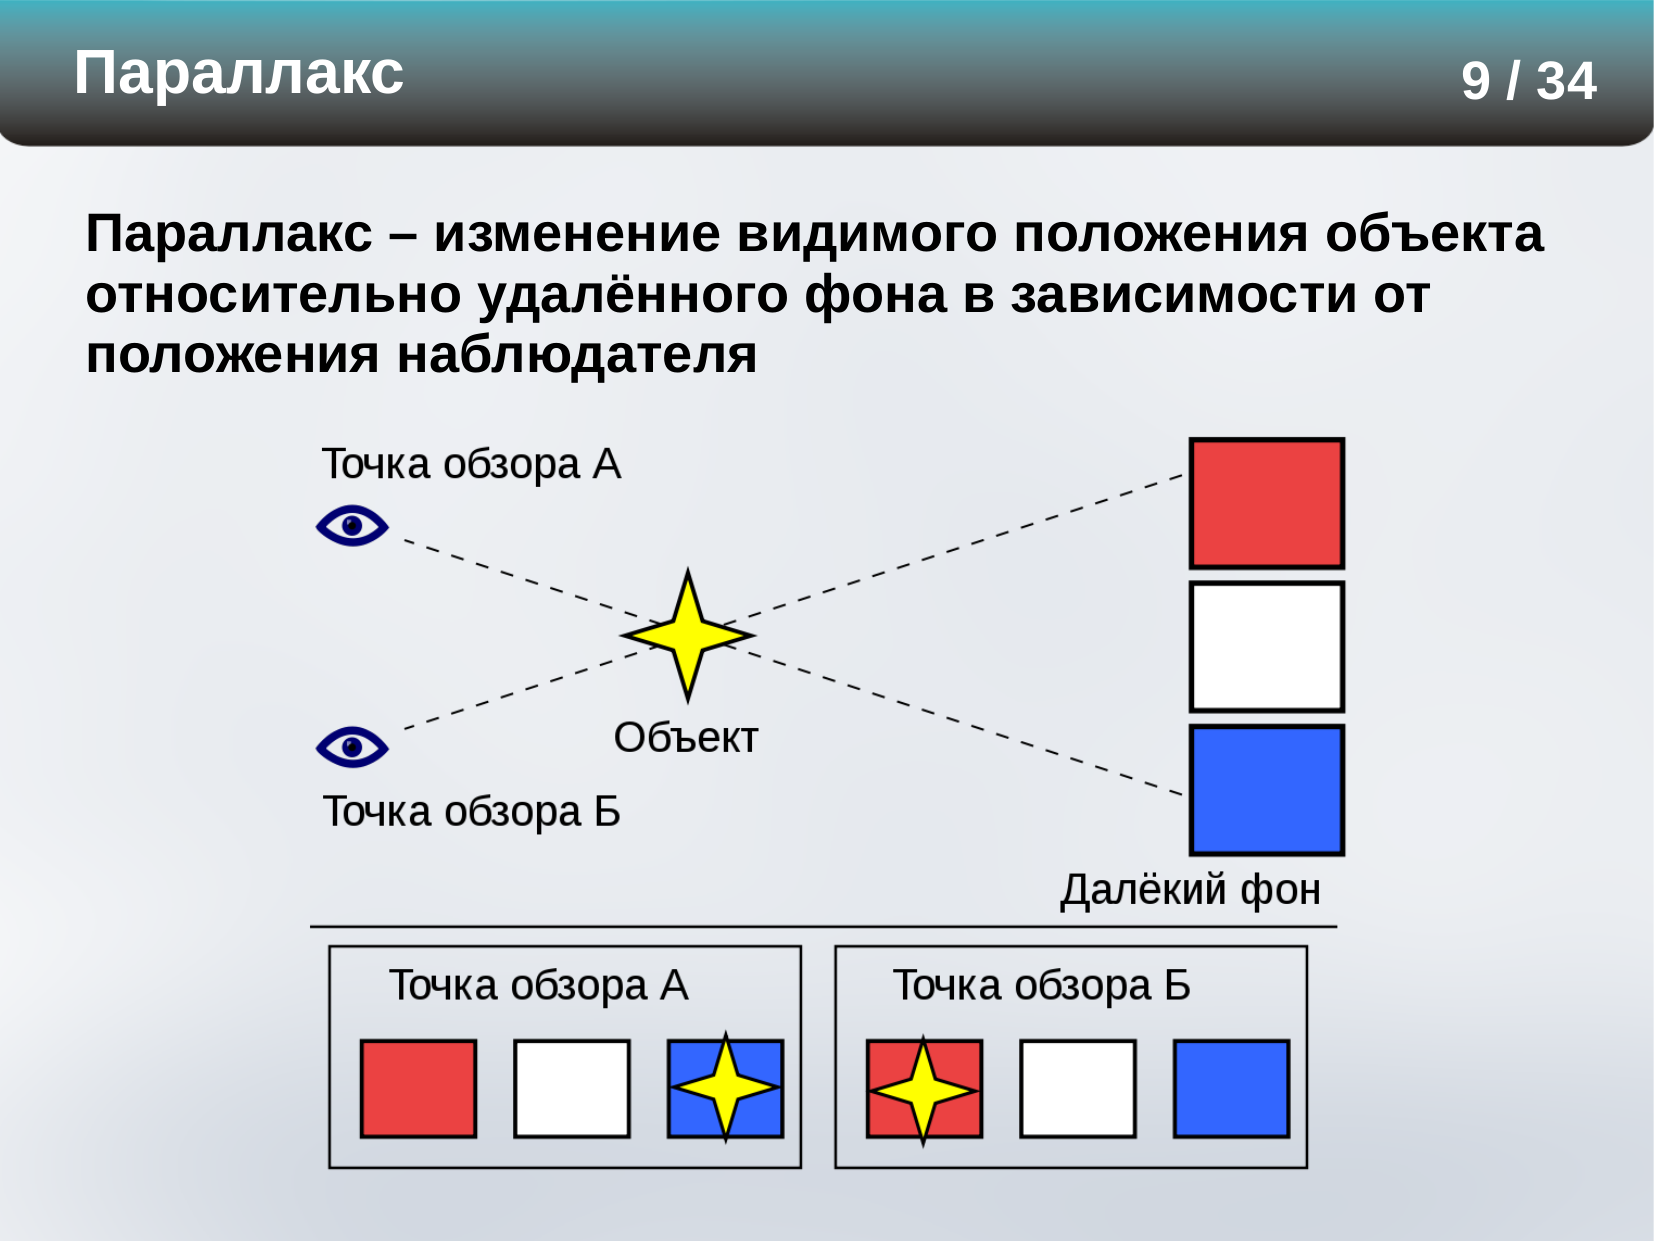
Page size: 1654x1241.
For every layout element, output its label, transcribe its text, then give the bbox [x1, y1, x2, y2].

text_box Параллакс – изменение видимого положения объекта относительно удалённого фона в зависимости от положения наблюдателя [70, 195, 1625, 392]
picture [0, 0, 1654, 1241]
text_box <номер> / 34 [1446, 42, 1654, 179]
text_box Параллакс [59, 29, 1359, 115]
